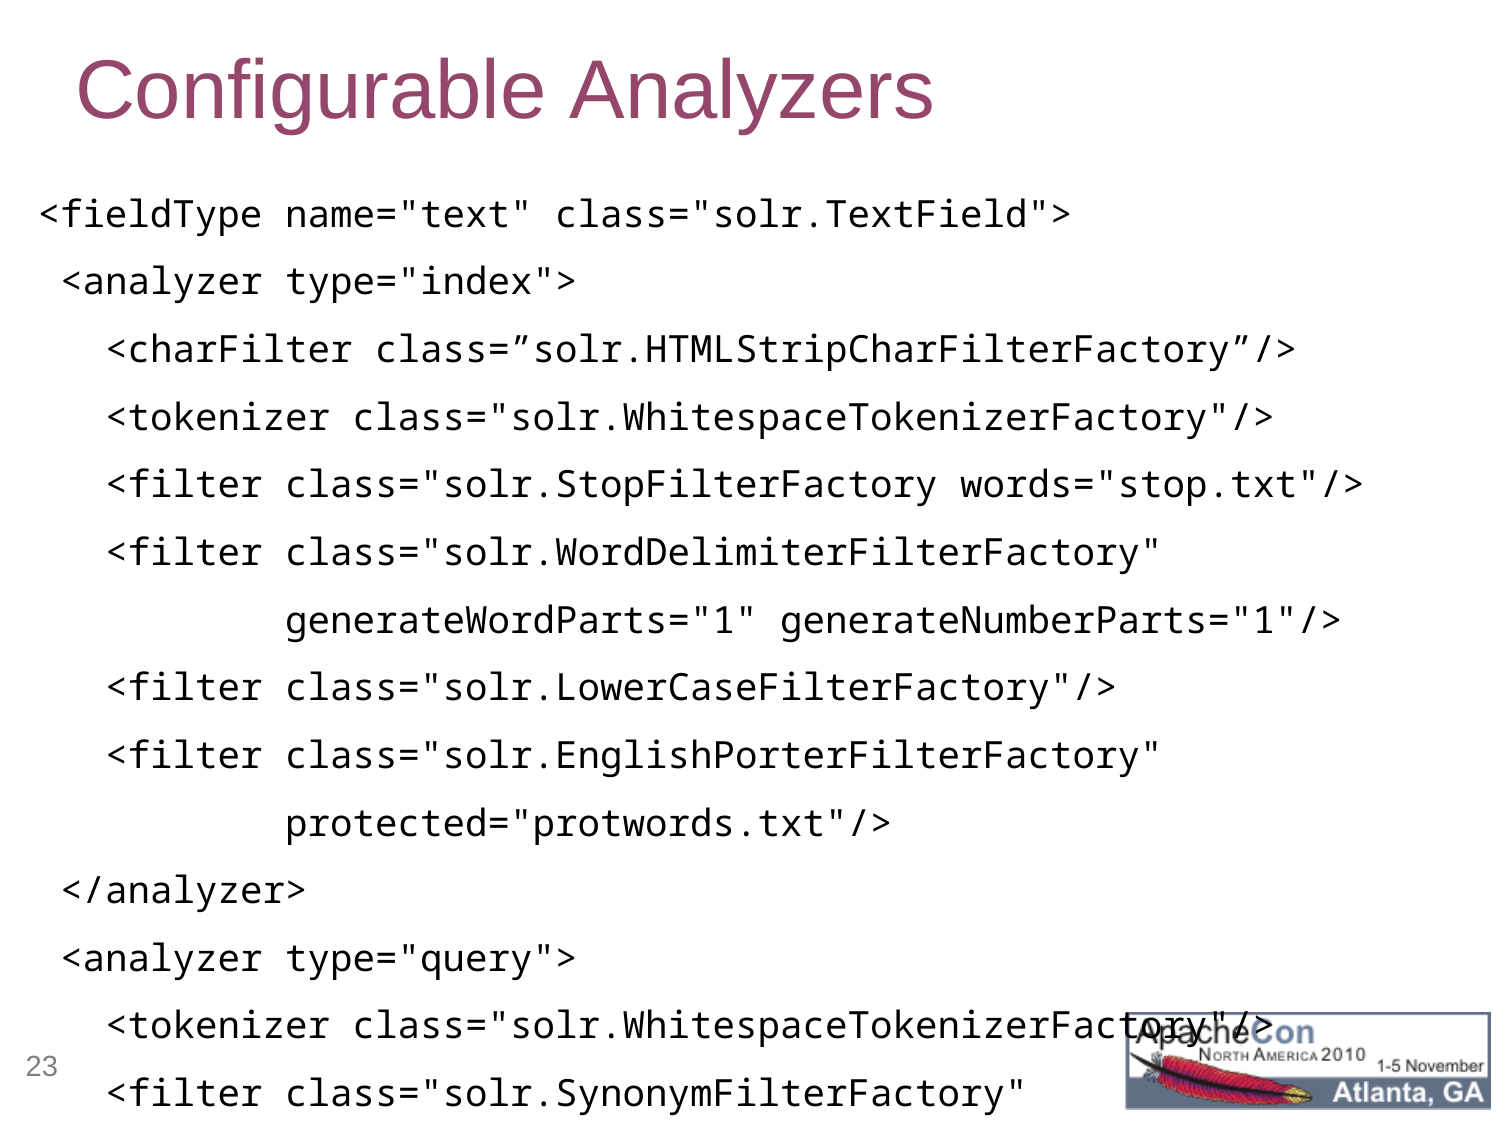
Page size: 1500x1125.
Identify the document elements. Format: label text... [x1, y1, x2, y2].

picture [1125, 1012, 1491, 1110]
title Configurable Analyzers [75, 0, 1425, 181]
list <fieldType name="text" class="solr.TextField"> <analyzer type="index"> <charFilter class=”solr.HTMLStripCharFilterFactory”/> <tokenizer class="solr.WhitespaceTokenizerFactory"/> <filter class="solr.StopFilterFactory words="stop.txt"/> <filter class="solr.WordDelimiterFilterFactory" generateWordParts="1" generateNumberParts="1"/> <filter class="solr.LowerCaseFilterFactory"/> <filter class="solr.EnglishPorterFilterFactory" protected="protwords.txt"/> </analyzer> <analyzer type="query"> <tokenizer class="solr.WhitespaceTokenizerFactory"/> <filter class="solr.SynonymFilterFactory" synonyms="synonyms.txt" expand="true"/> ... [37, 187, 1463, 1101]
